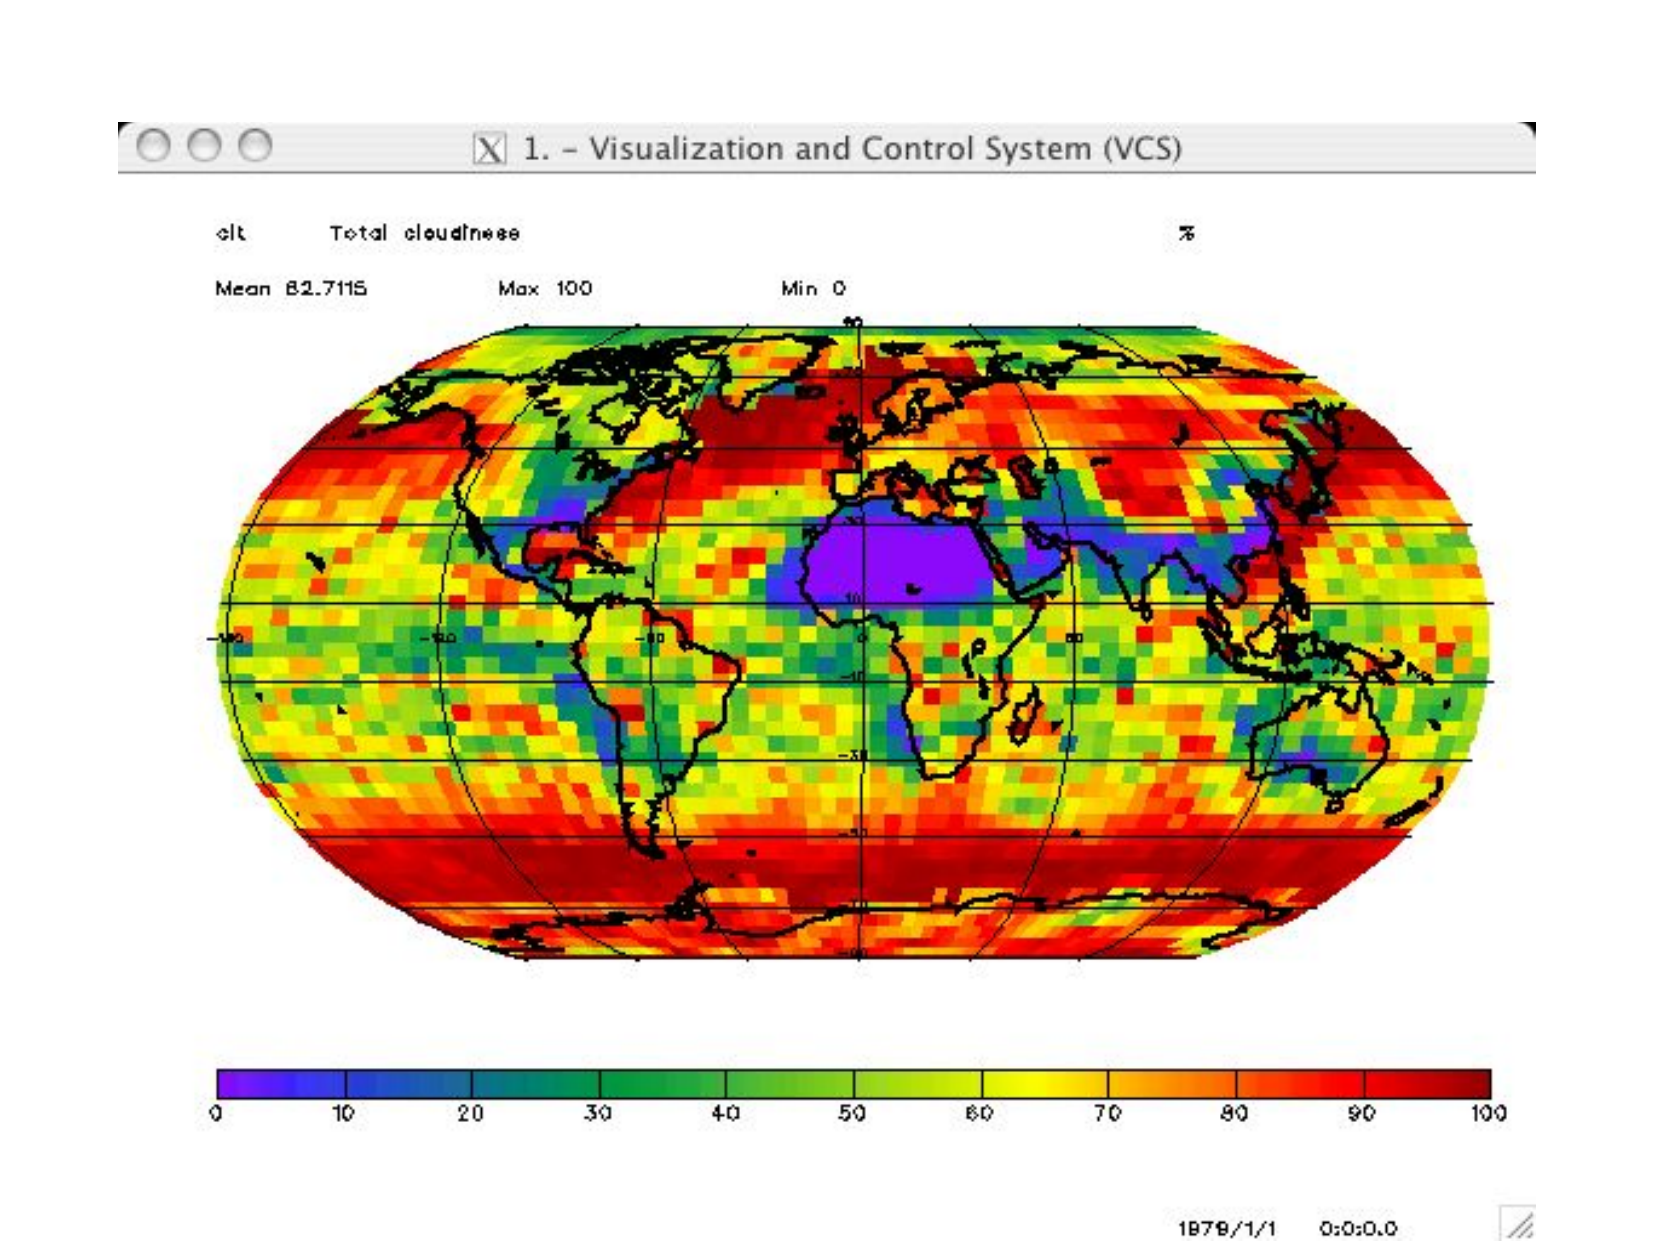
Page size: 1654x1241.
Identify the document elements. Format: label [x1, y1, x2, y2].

picture [118, 122, 1536, 1241]
